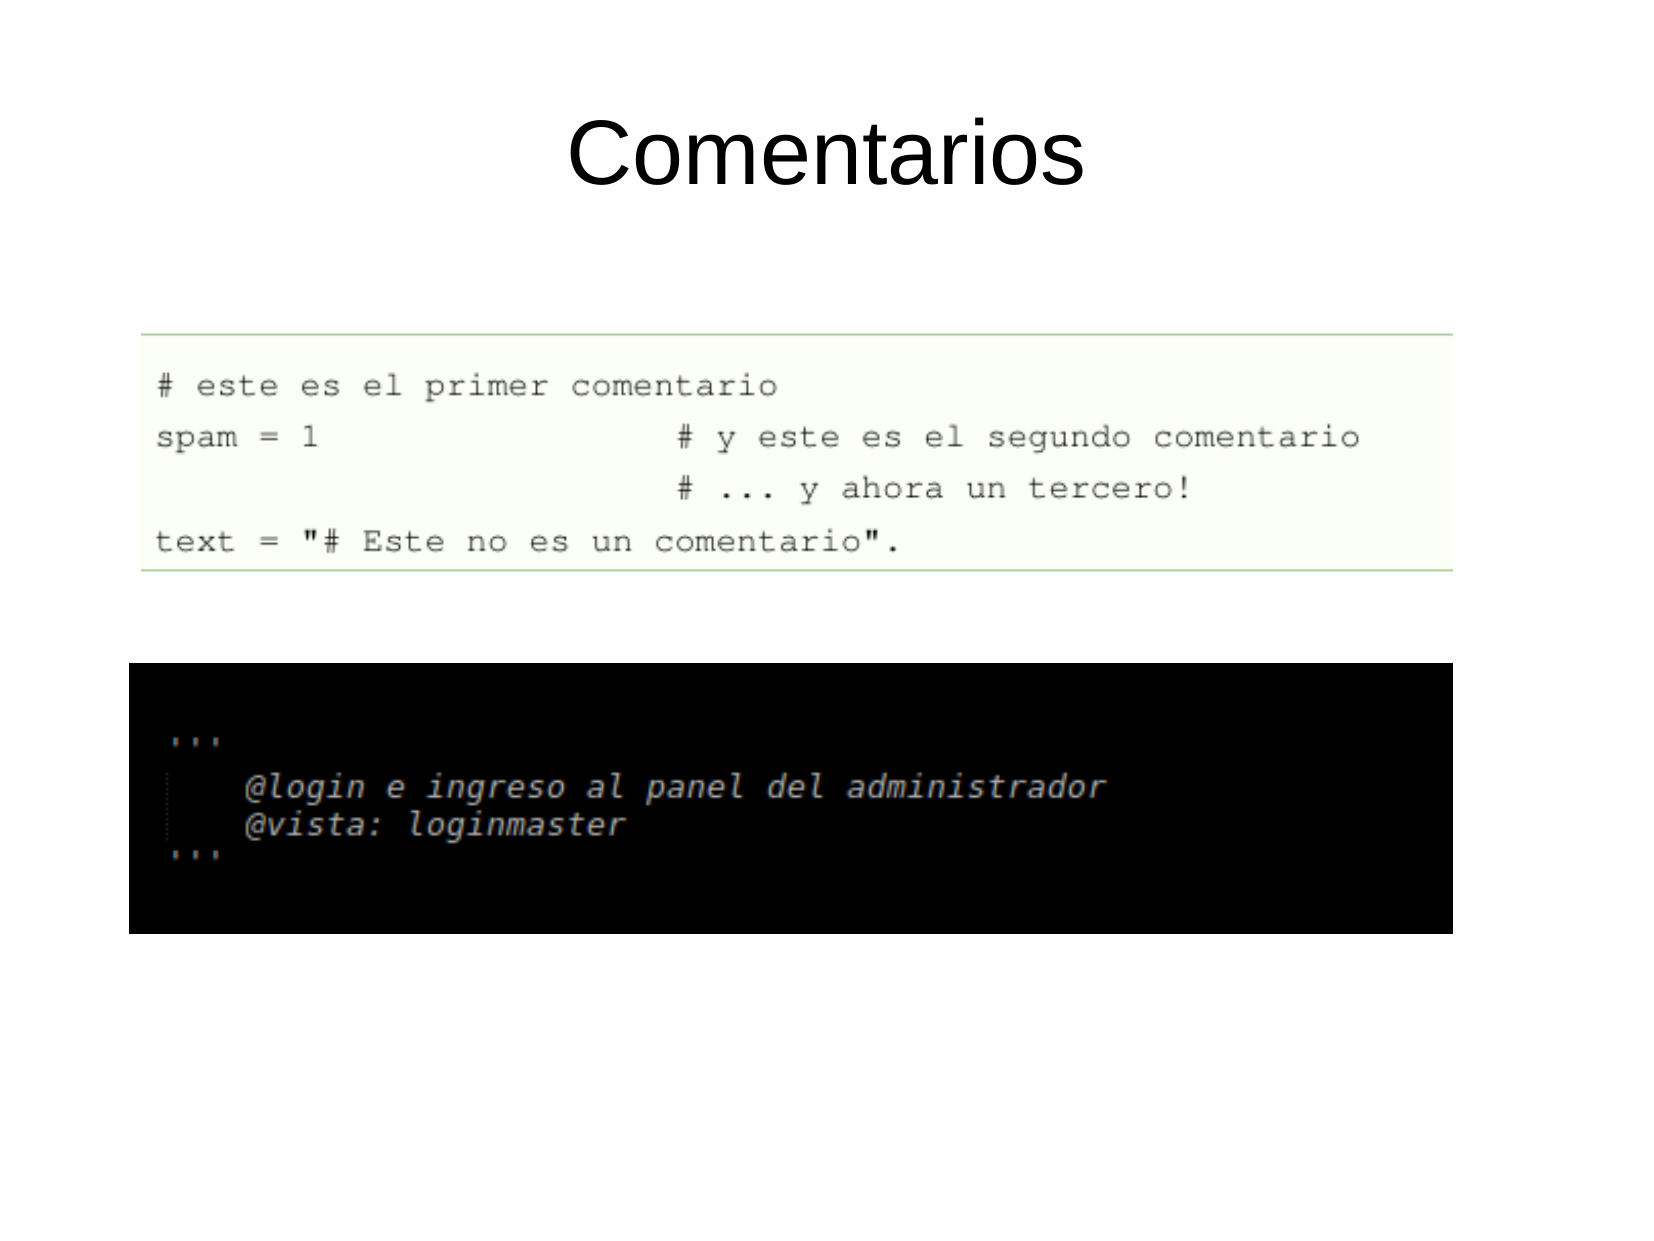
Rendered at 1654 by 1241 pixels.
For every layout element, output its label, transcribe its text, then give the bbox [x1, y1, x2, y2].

picture [141, 330, 1453, 577]
picture [129, 663, 1453, 934]
title Comentarios [82, 49, 1571, 257]
